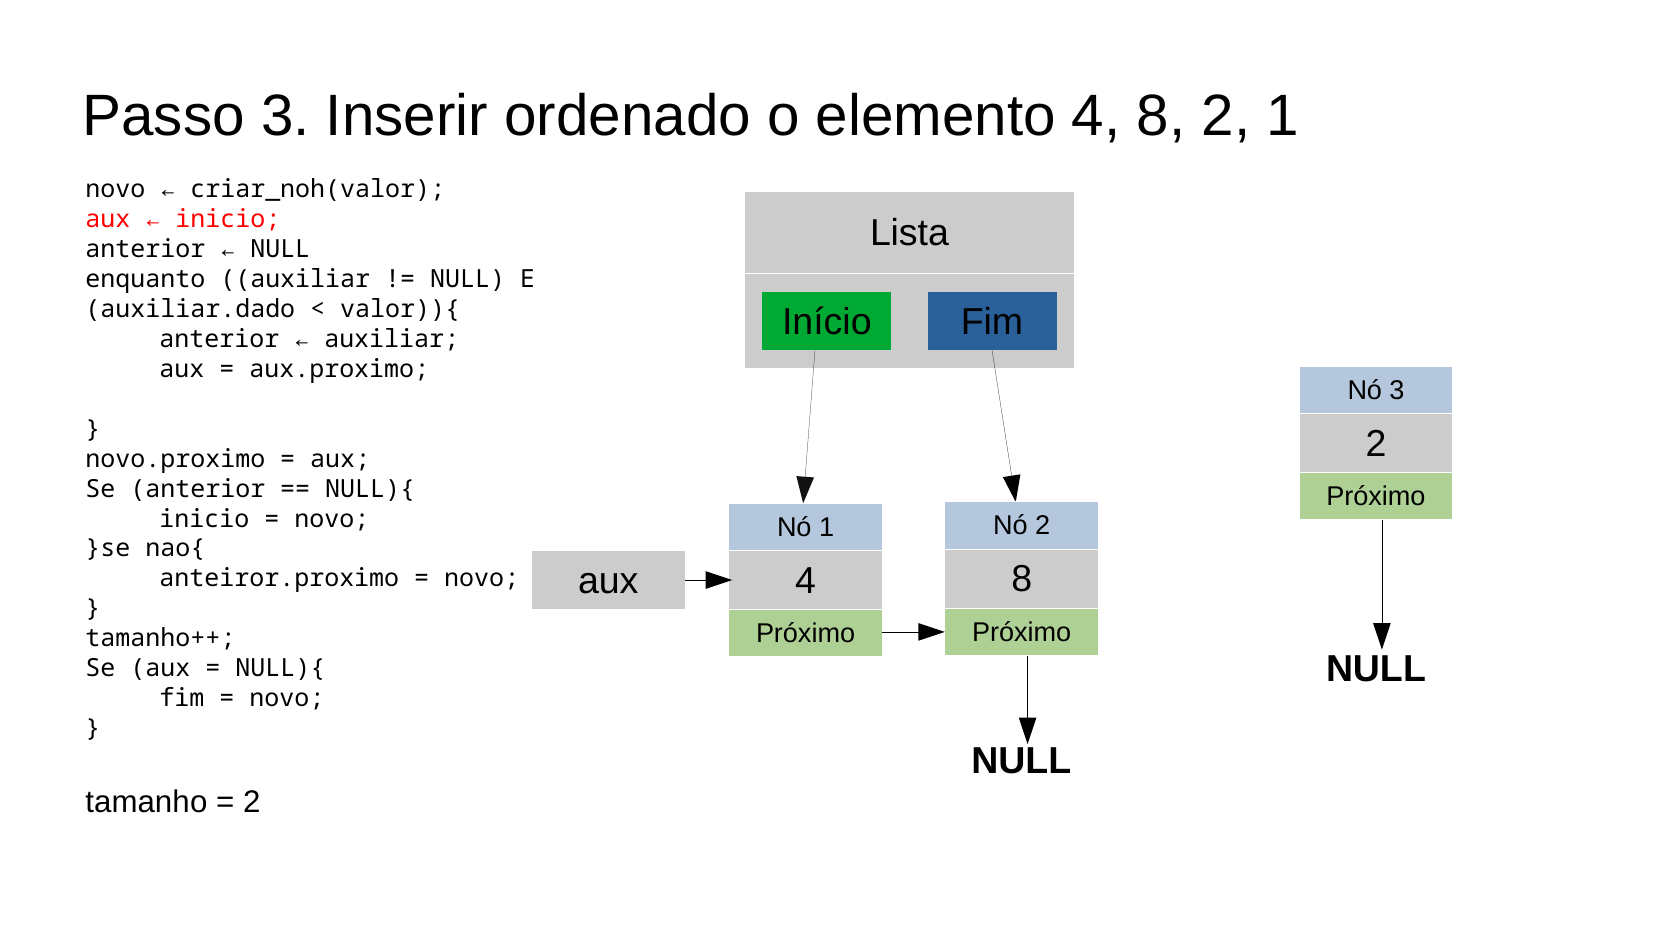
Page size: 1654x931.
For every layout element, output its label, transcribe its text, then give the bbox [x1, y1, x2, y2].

text_box novo ← criar_noh(valor); aux ← inicio; anterior ← NULL enquanto ((auxiliar != NULL) E (auxiliar.dado < valor)){ anterior ← auxiliar; aux = aux.proximo; } novo.proximo = aux; Se (anterior == NULL){ inicio = novo; }se nao{ anteiror.proximo = novo; } tamanho++; Se (aux = NULL){ fim = novo; } [70, 165, 615, 779]
text_box Próximo [944, 608, 1099, 656]
text_box Fim [927, 291, 1058, 351]
text_box NULL [1311, 640, 1441, 697]
text_box Início [761, 291, 892, 351]
text_box 4 [728, 551, 883, 609]
text_box Nó 1 [728, 503, 883, 551]
text_box Próximo [728, 609, 883, 657]
text_box Próximo [1299, 472, 1453, 520]
title Passo 3. Inserir ordenado o elemento 4, 8, 2, 1 [82, 37, 1571, 193]
text_box Nó 2 [944, 501, 1099, 550]
text_box NULL [956, 732, 1087, 790]
text_box Nó 3 [1299, 366, 1453, 414]
text_box Lista [744, 191, 1075, 273]
text_box 2 [1299, 414, 1453, 472]
text_box [744, 273, 1075, 369]
text_box tamanho = 2 [70, 779, 276, 827]
text_box 8 [944, 550, 1099, 608]
text_box aux [531, 550, 686, 610]
